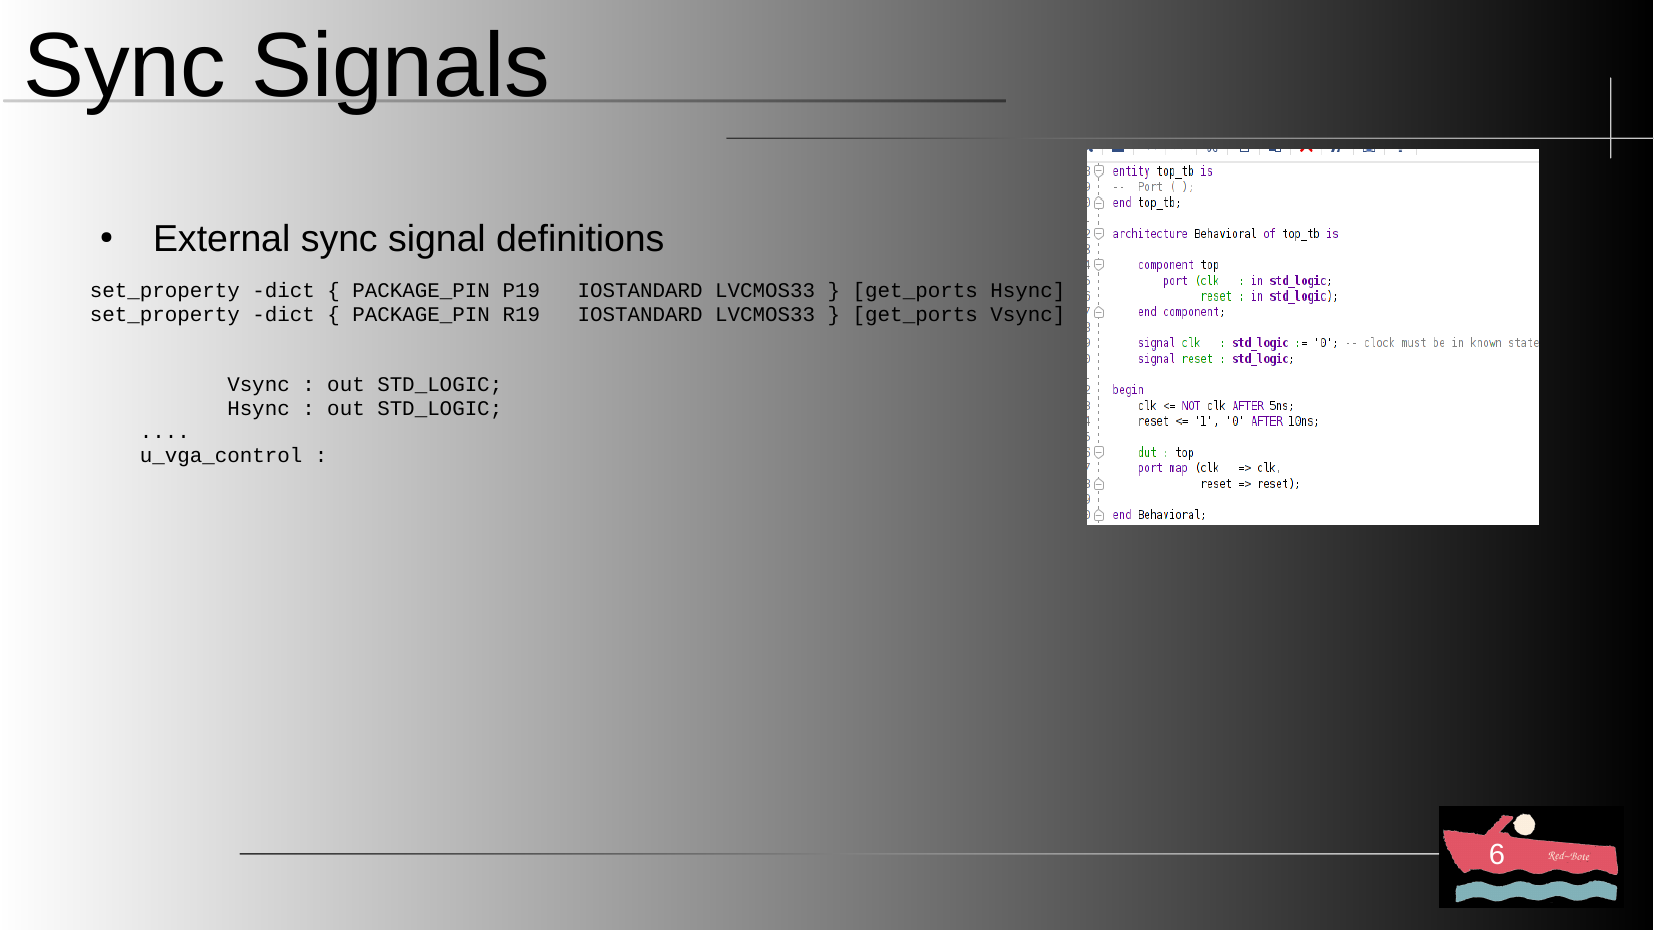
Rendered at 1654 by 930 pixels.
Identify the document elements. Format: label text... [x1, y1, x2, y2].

list External sync signal definitions [82, 217, 809, 273]
picture [1439, 806, 1624, 908]
text_box set_property -dict { PACKAGE_PIN P19 IOSTANDARD LVCMOS33 } [get_ports Hsync] set_property -dict { PACKAGE_PIN R19 IOSTANDARD LVCMOS33 } [get_ports Vsync] Vsync : out STD_LOGIC; Hsync : out STD_LOGIC; .... u_vga_control : [75, 273, 1088, 528]
picture [1087, 149, 1539, 526]
title Sync Signals [23, 11, 1588, 118]
